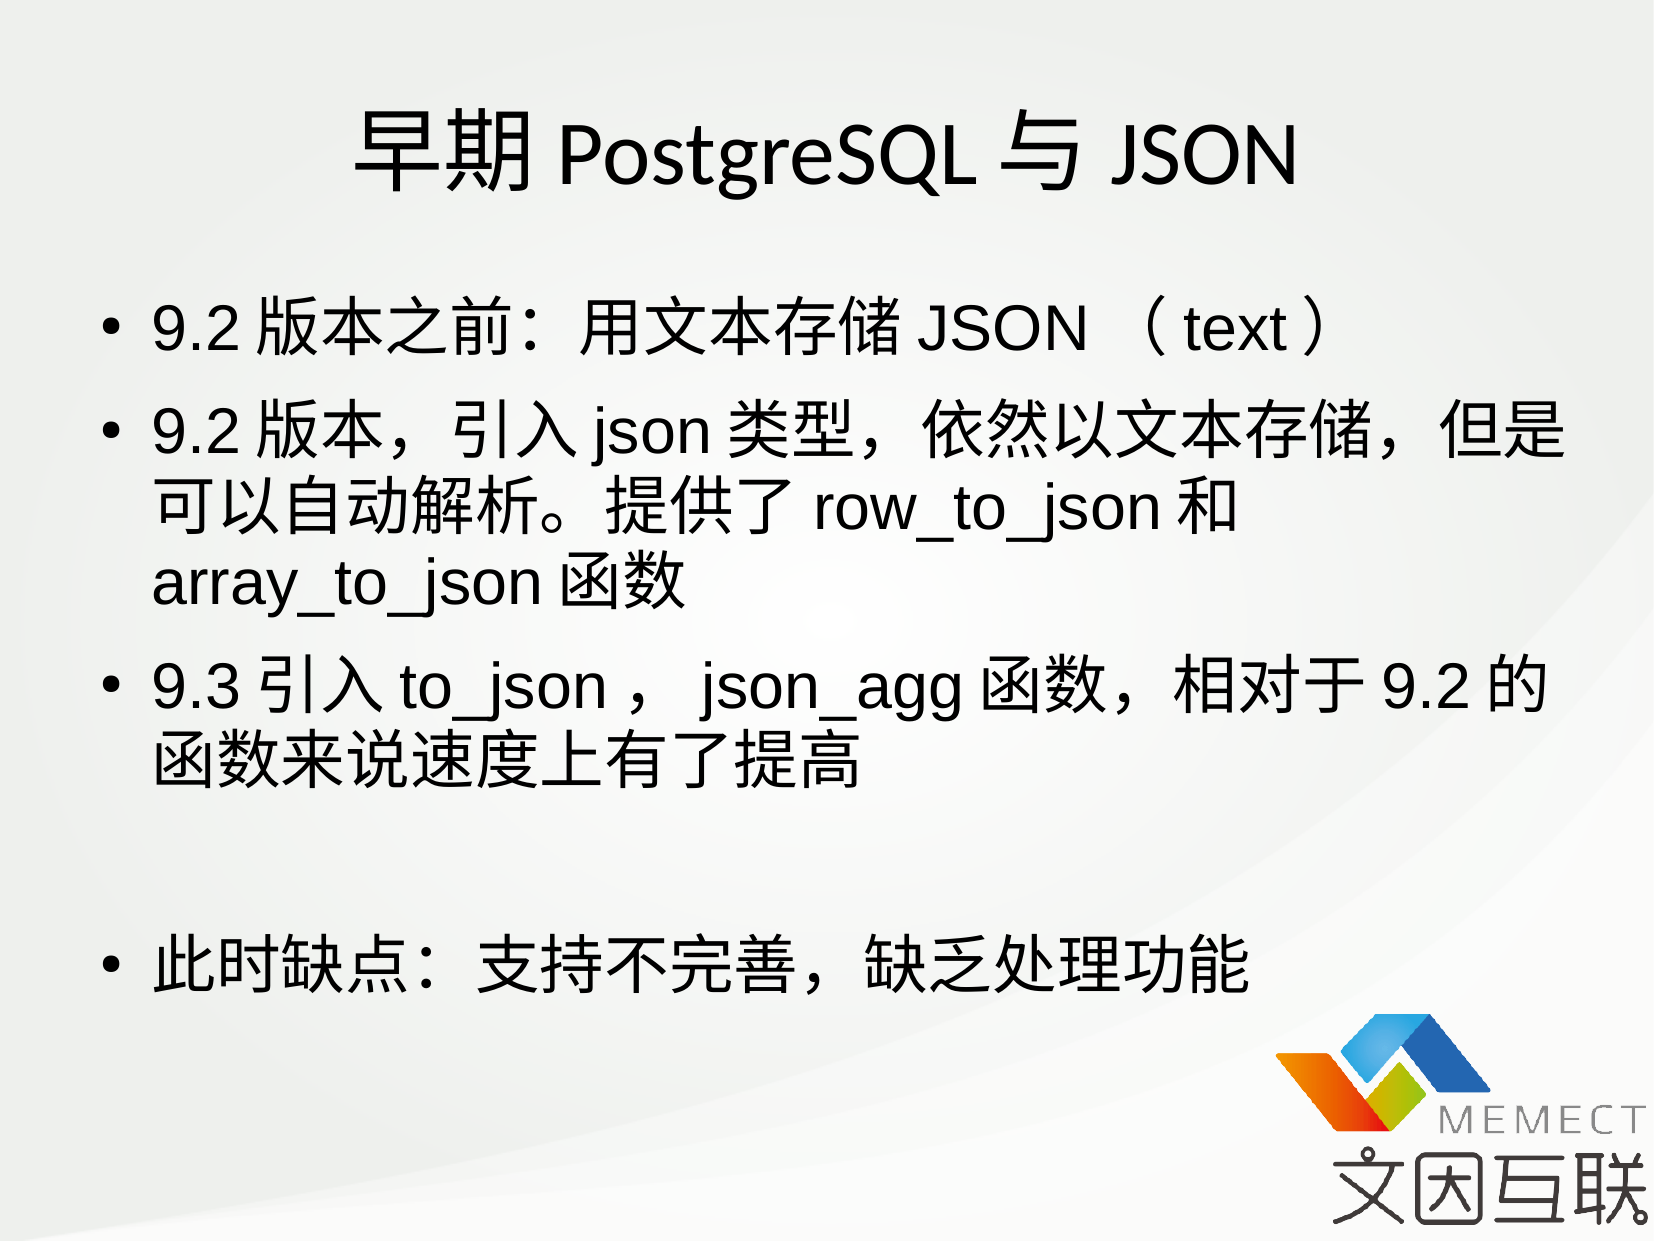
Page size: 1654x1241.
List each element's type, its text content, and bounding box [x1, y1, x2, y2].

title 早期PostgreSQL与JSON [82, 49, 1571, 257]
list 9.2版本之前：用文本存储JSON（text） 9.2版本，引入json类型，依然以文本存储，但是可以自动解析。提供了row_to_json和array_to_json函数 9.3引入to_json，json_agg函数，相对于9.2的函数来说速度上有了提高 此时缺点：支持不完善，缺乏处理功能 [82, 290, 1571, 1010]
picture [0, 0, 1654, 1241]
